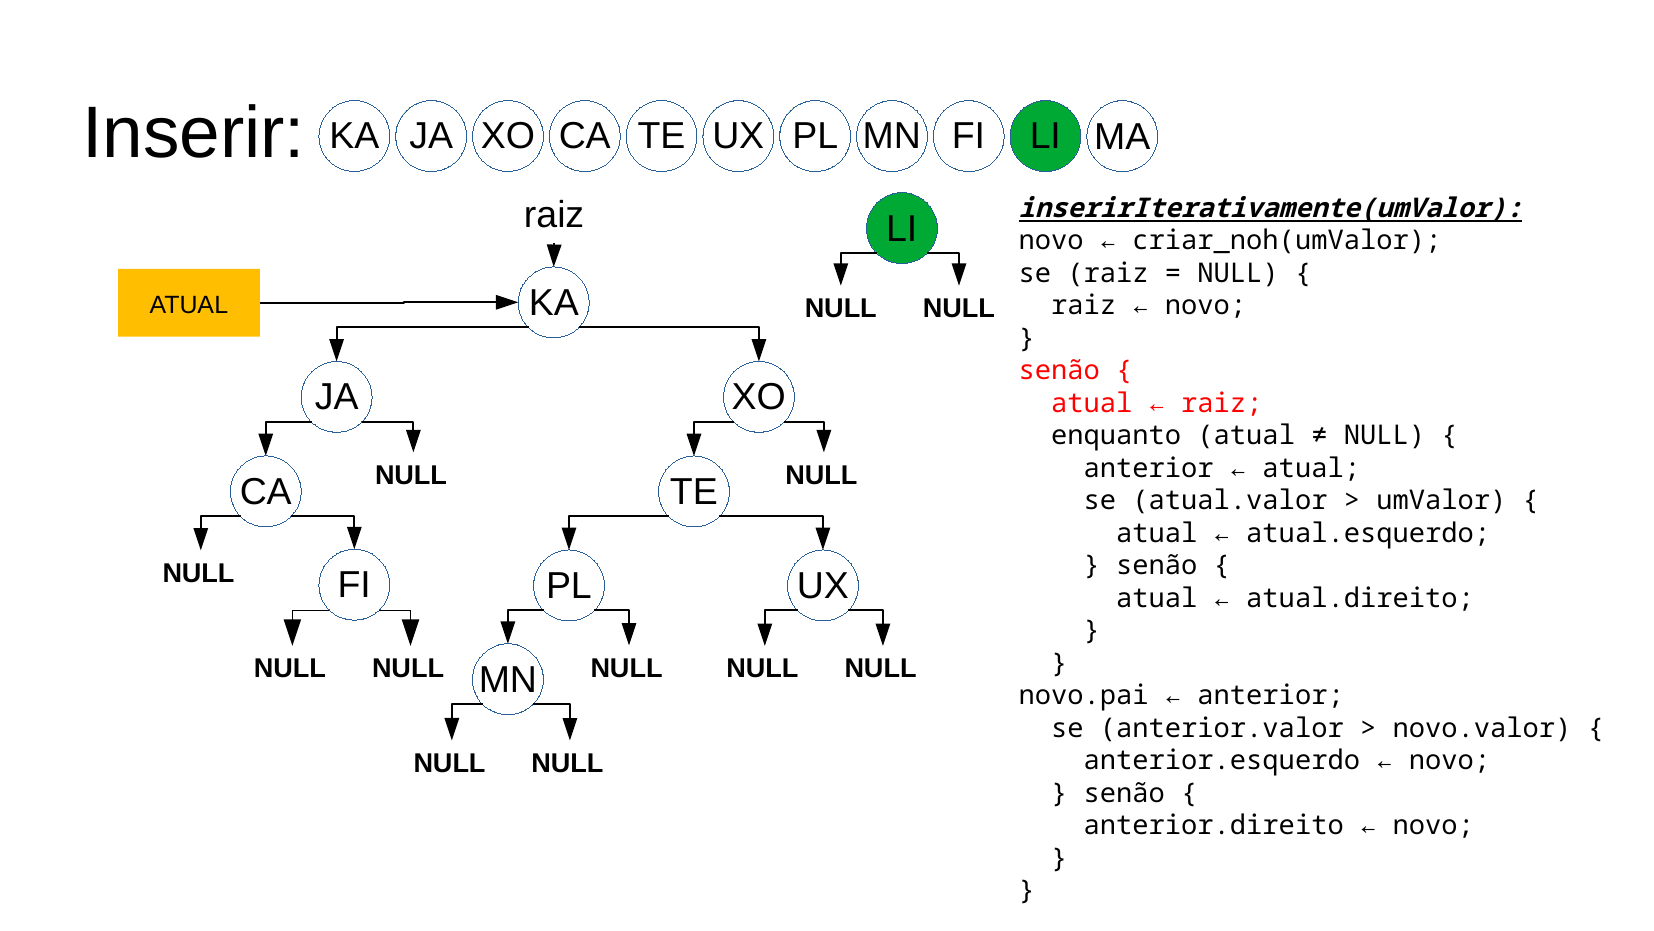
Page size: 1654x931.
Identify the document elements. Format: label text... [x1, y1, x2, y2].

text_box FI [318, 549, 390, 621]
text_box NULL [239, 645, 346, 691]
text_box NULL [147, 550, 254, 596]
text_box KA [518, 266, 590, 338]
text_box [118, 268, 260, 337]
text_box JA [301, 361, 373, 433]
title Inserir: [82, 54, 1571, 211]
text_box NULL [357, 645, 464, 691]
text_box JA [395, 100, 467, 172]
text_box MN [856, 100, 928, 172]
text_box NULL [360, 452, 467, 498]
text_box ATUAL [134, 283, 249, 327]
text_box PL [779, 100, 851, 172]
text_box CA [230, 455, 302, 527]
text_box NULL [575, 645, 683, 691]
text_box NULL [516, 740, 624, 786]
text_box NULL [829, 645, 937, 691]
text_box XO [723, 361, 795, 433]
text_box MN [472, 643, 544, 715]
text_box XO [472, 100, 544, 172]
text_box UX [702, 100, 774, 172]
text_box NULL [908, 285, 1010, 331]
text_box [744, 118, 786, 212]
text_box FI [933, 100, 1005, 172]
text_box LI [866, 192, 938, 264]
text_box inserirIterativamente(umValor): novo ← criar_noh(umValor); se (raiz = NULL) { raiz ← novo; } senão { atual ← raiz; enquanto (atual ≠ NULL) { anterior ← atual; se (atual.valor > umValor) { atual ← atual.esquerdo; } senão { atual ← atual.direito; } } novo.pai ← anterior; se (anterior.valor > novo.valor) { anterior.esquerdo ← novo; } senão { anterior.direito ← novo; } } [1003, 182, 1654, 931]
text_box TE [658, 455, 730, 527]
text_box KA [318, 100, 390, 172]
text_box LI [1010, 100, 1081, 172]
text_box NULL [398, 740, 505, 786]
text_box raiz [509, 186, 600, 244]
text_box UX [787, 549, 859, 621]
text_box CA [549, 100, 621, 172]
text_box NULL [711, 645, 818, 691]
text_box NULL [790, 285, 892, 331]
text_box PL [533, 549, 605, 621]
text_box NULL [770, 452, 878, 498]
text_box TE [626, 100, 697, 172]
text_box MA [1086, 100, 1158, 172]
